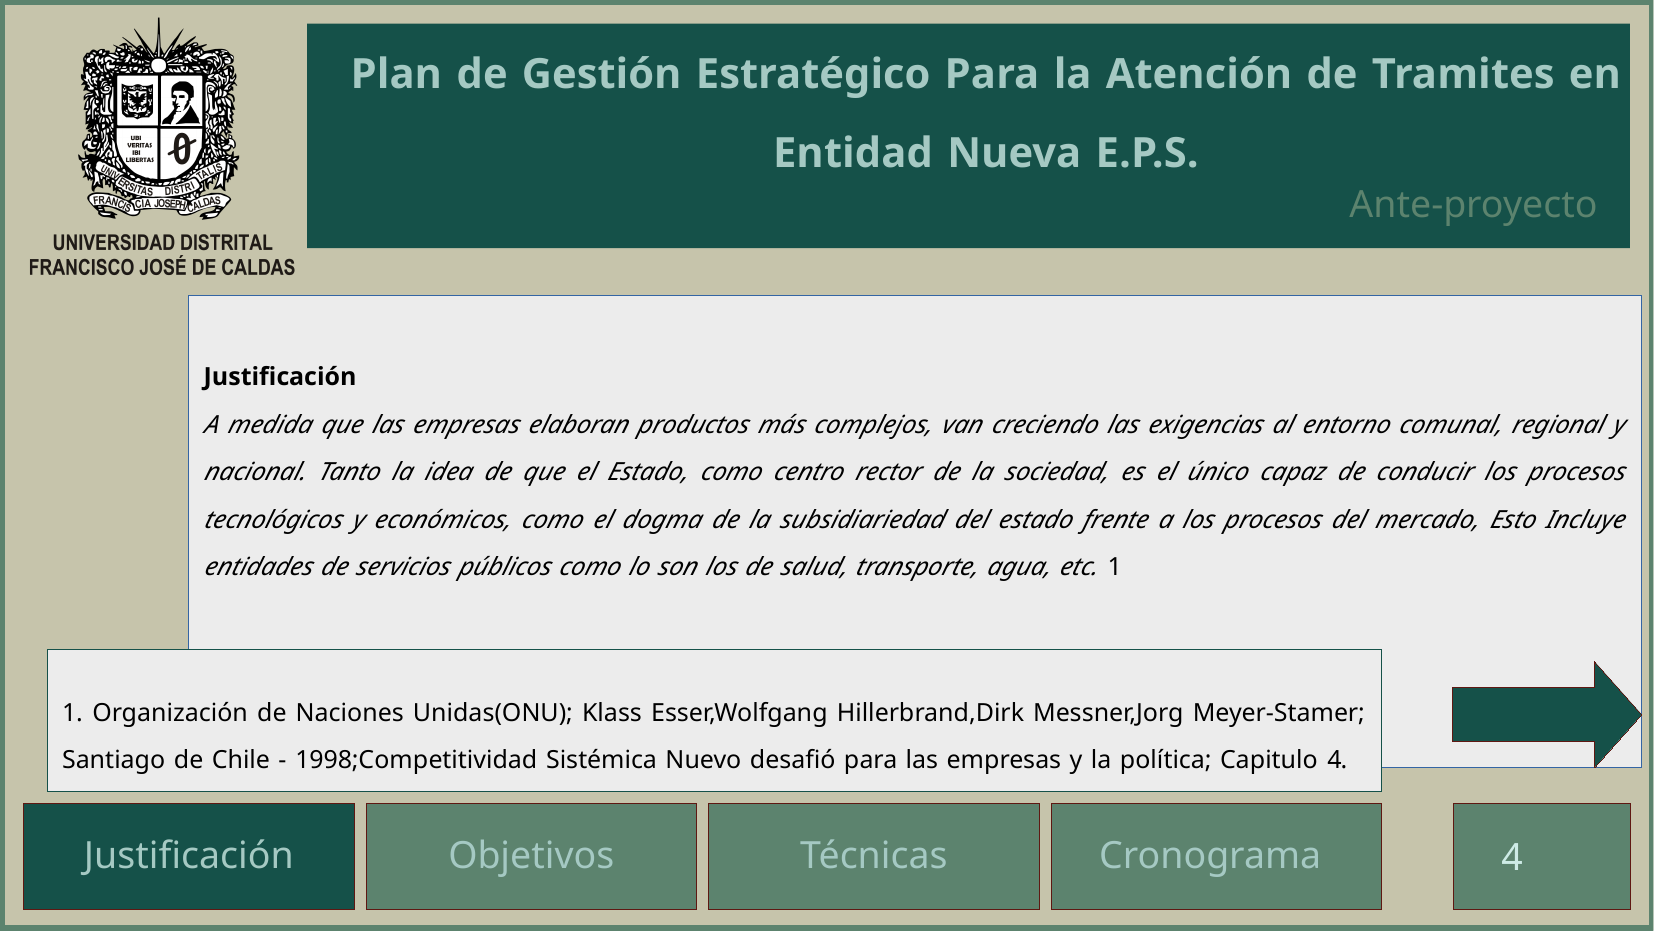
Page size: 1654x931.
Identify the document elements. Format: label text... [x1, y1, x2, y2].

text_box [0, 0, 1654, 931]
text_box <número> [1393, 814, 1631, 901]
text_box Justificación A medida que las empresas elaboran productos más complejos, van creciendo las exigencias al entorno comunal, regional y nacional. Tanto la idea de que el Estado, como centro rector de la sociedad, es el único capaz de conducir los procesos tecnológicos y económicos, como el dogma de la subsidiariedad del estado frente a los procesos del mercado, Esto Incluye entidades de servicios públicos como lo son los de salud, transporte, agua, etc. 1 [188, 295, 1642, 768]
text_box Plan de Gestión Estratégico Para la Atención de Tramites en Entidad Nueva E.P.S. [318, 27, 1654, 201]
text_box Cronograma [1051, 803, 1382, 910]
text_box Justificación [23, 803, 355, 910]
text_box Objetivos [366, 803, 697, 910]
picture [12, 0, 308, 296]
text_box Ante-proyecto [1334, 162, 1642, 249]
text_box 1. Organización de Naciones Unidas(ONU); Klass Esser,Wolfgang Hillerbrand,Dirk Messner,Jorg Meyer-Stamer; Santiago de Chile - 1998;Competitividad Sistémica Nuevo desafió para las empresas y la política; Capitulo 4. [47, 649, 1382, 792]
text_box Técnicas [708, 803, 1040, 910]
